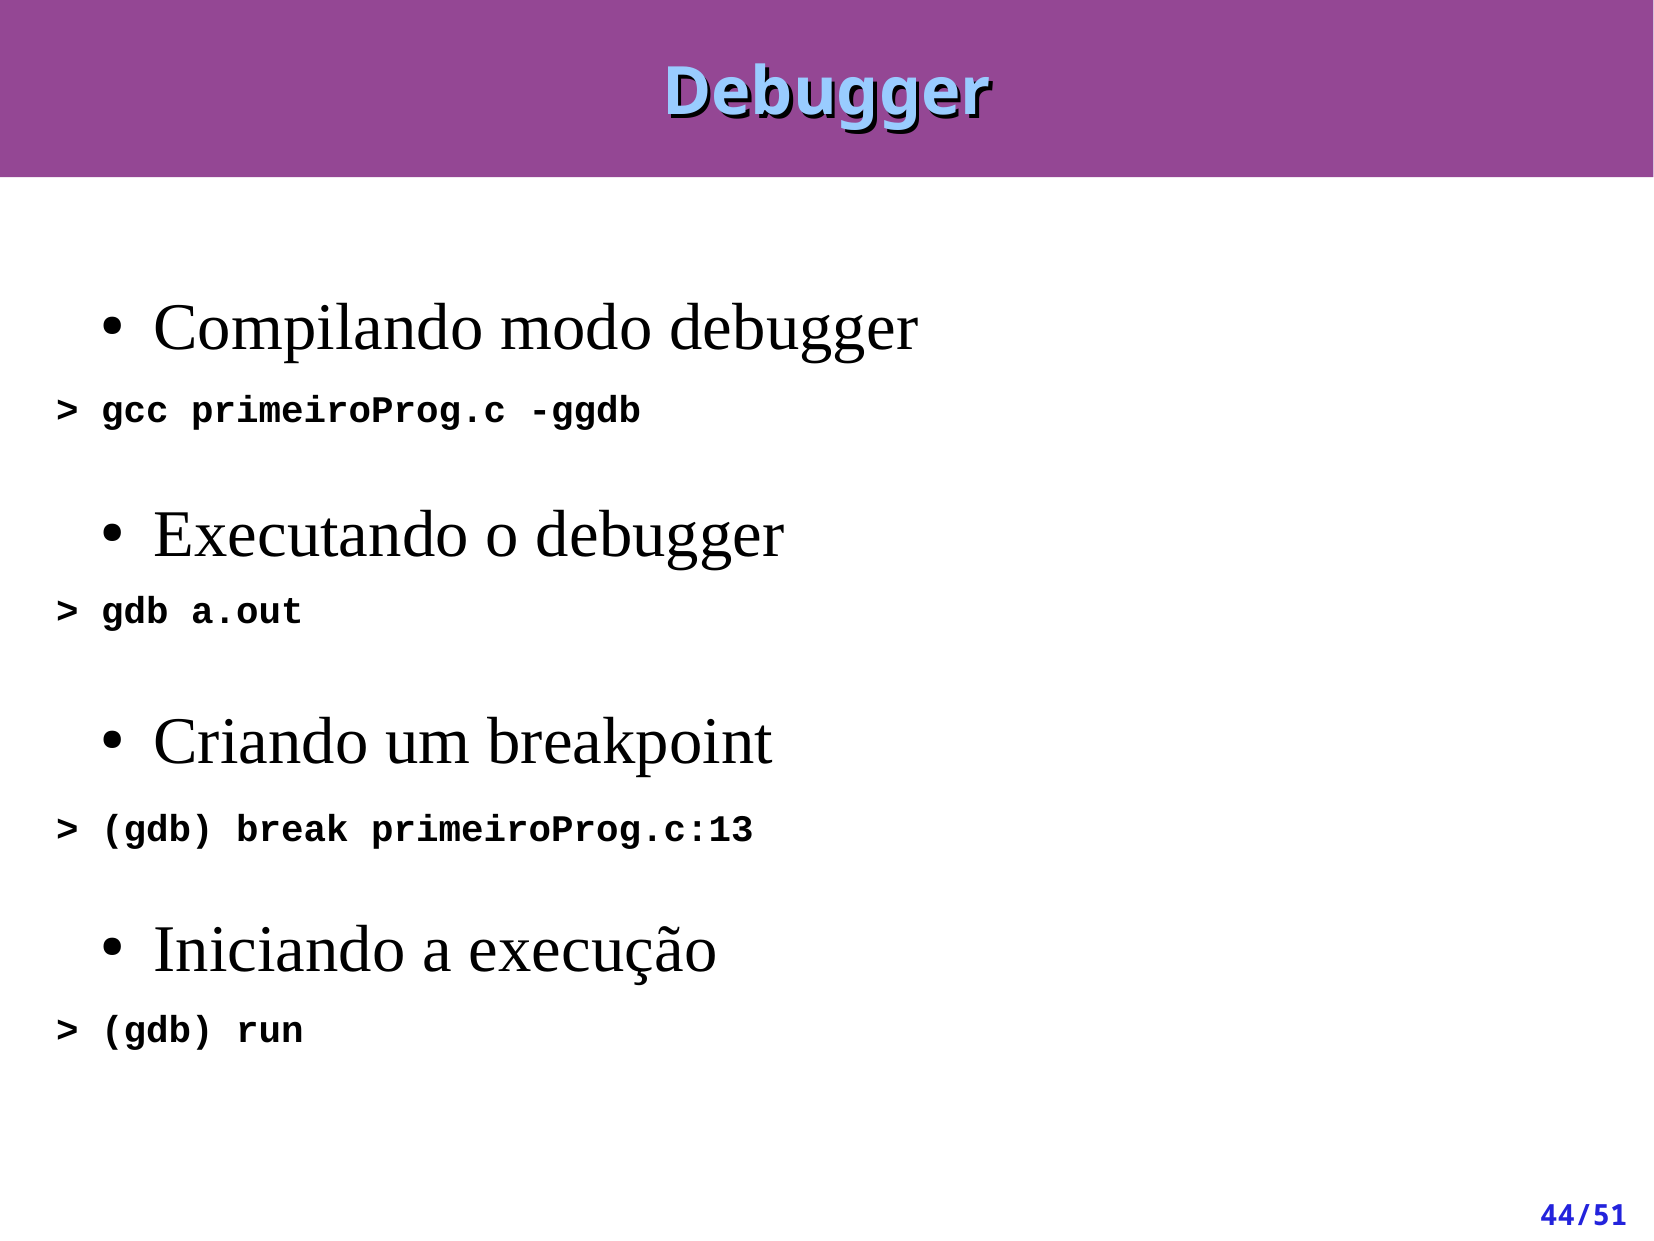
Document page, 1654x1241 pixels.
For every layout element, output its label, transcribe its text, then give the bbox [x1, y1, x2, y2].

text_box > (gdb) run [41, 1004, 827, 1062]
text_box > gcc primeiroProg.c -ggdb [41, 383, 1654, 442]
text_box > gdb a.out [41, 584, 1654, 643]
list Compilando modo debugger Executando o debugger Criando um breakpoint Iniciando a execução [82, 290, 1571, 383]
list Compilando modo debugger Executando o debugger Criando um breakpoint Iniciando a execução [82, 643, 1571, 1109]
title Debugger [0, 0, 1654, 178]
list Compilando modo debugger Executando o debugger Criando um breakpoint Iniciando a execução [82, 442, 1571, 584]
text_box > (gdb) break primeiroProg.c:13 [41, 803, 1211, 904]
